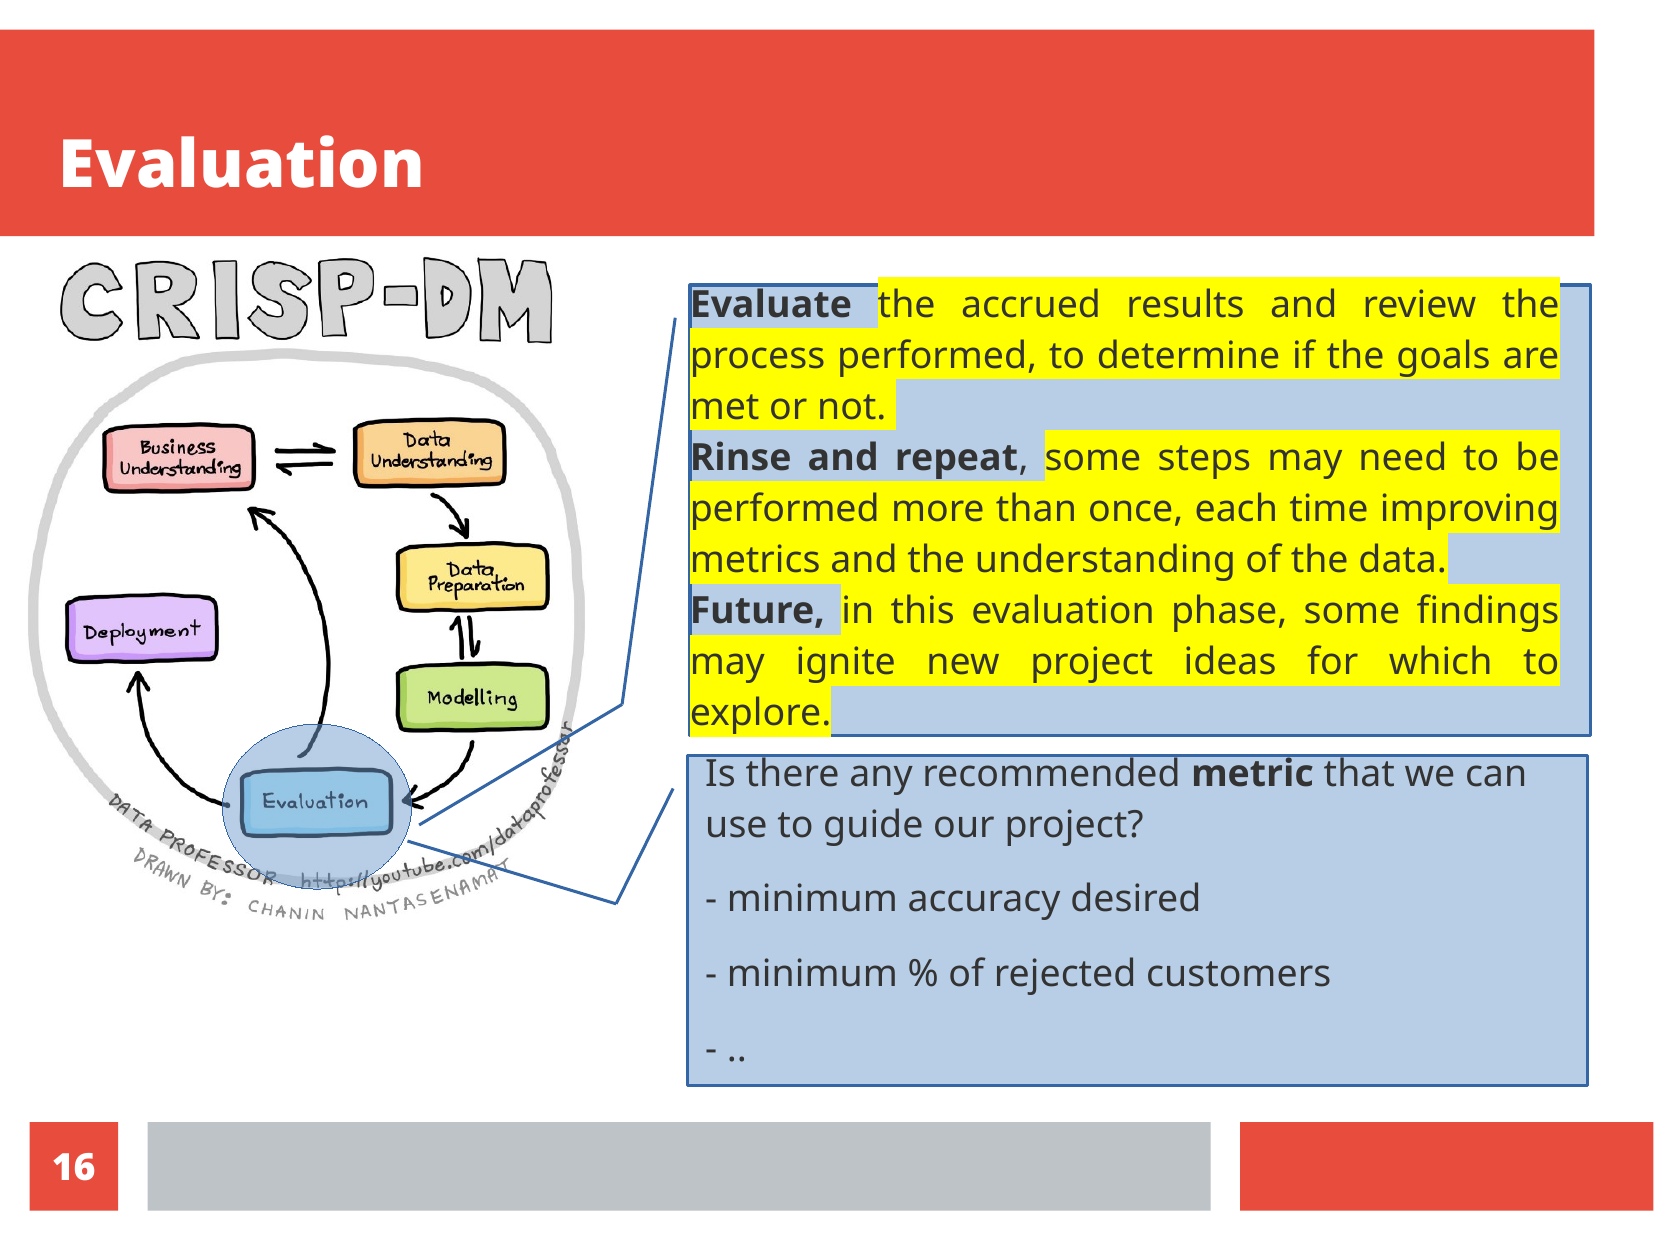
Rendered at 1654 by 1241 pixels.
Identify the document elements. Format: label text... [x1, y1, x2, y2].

text_box [688, 756, 1588, 1086]
text_box [419, 319, 675, 826]
text_box Evaluate the accrued results and review the process performed, to determine if the goals are met or not. Rinse and repeat, some steps may need to be performed more than once, each time improving metrics and the understanding of the data. Future, in this evaluation phase, some findings may ignite new project ideas for which to explore. [675, 270, 1576, 721]
text_box [407, 788, 674, 904]
text_box Is there any recommended metric that we can use to guide our project? - minimum accuracy desired - minimum % of rejected customers - .. [690, 755, 1606, 1063]
text_box [222, 724, 412, 890]
title Evaluation [59, 59, 1595, 207]
text_box [831, 285, 1590, 735]
picture [12, 245, 597, 931]
